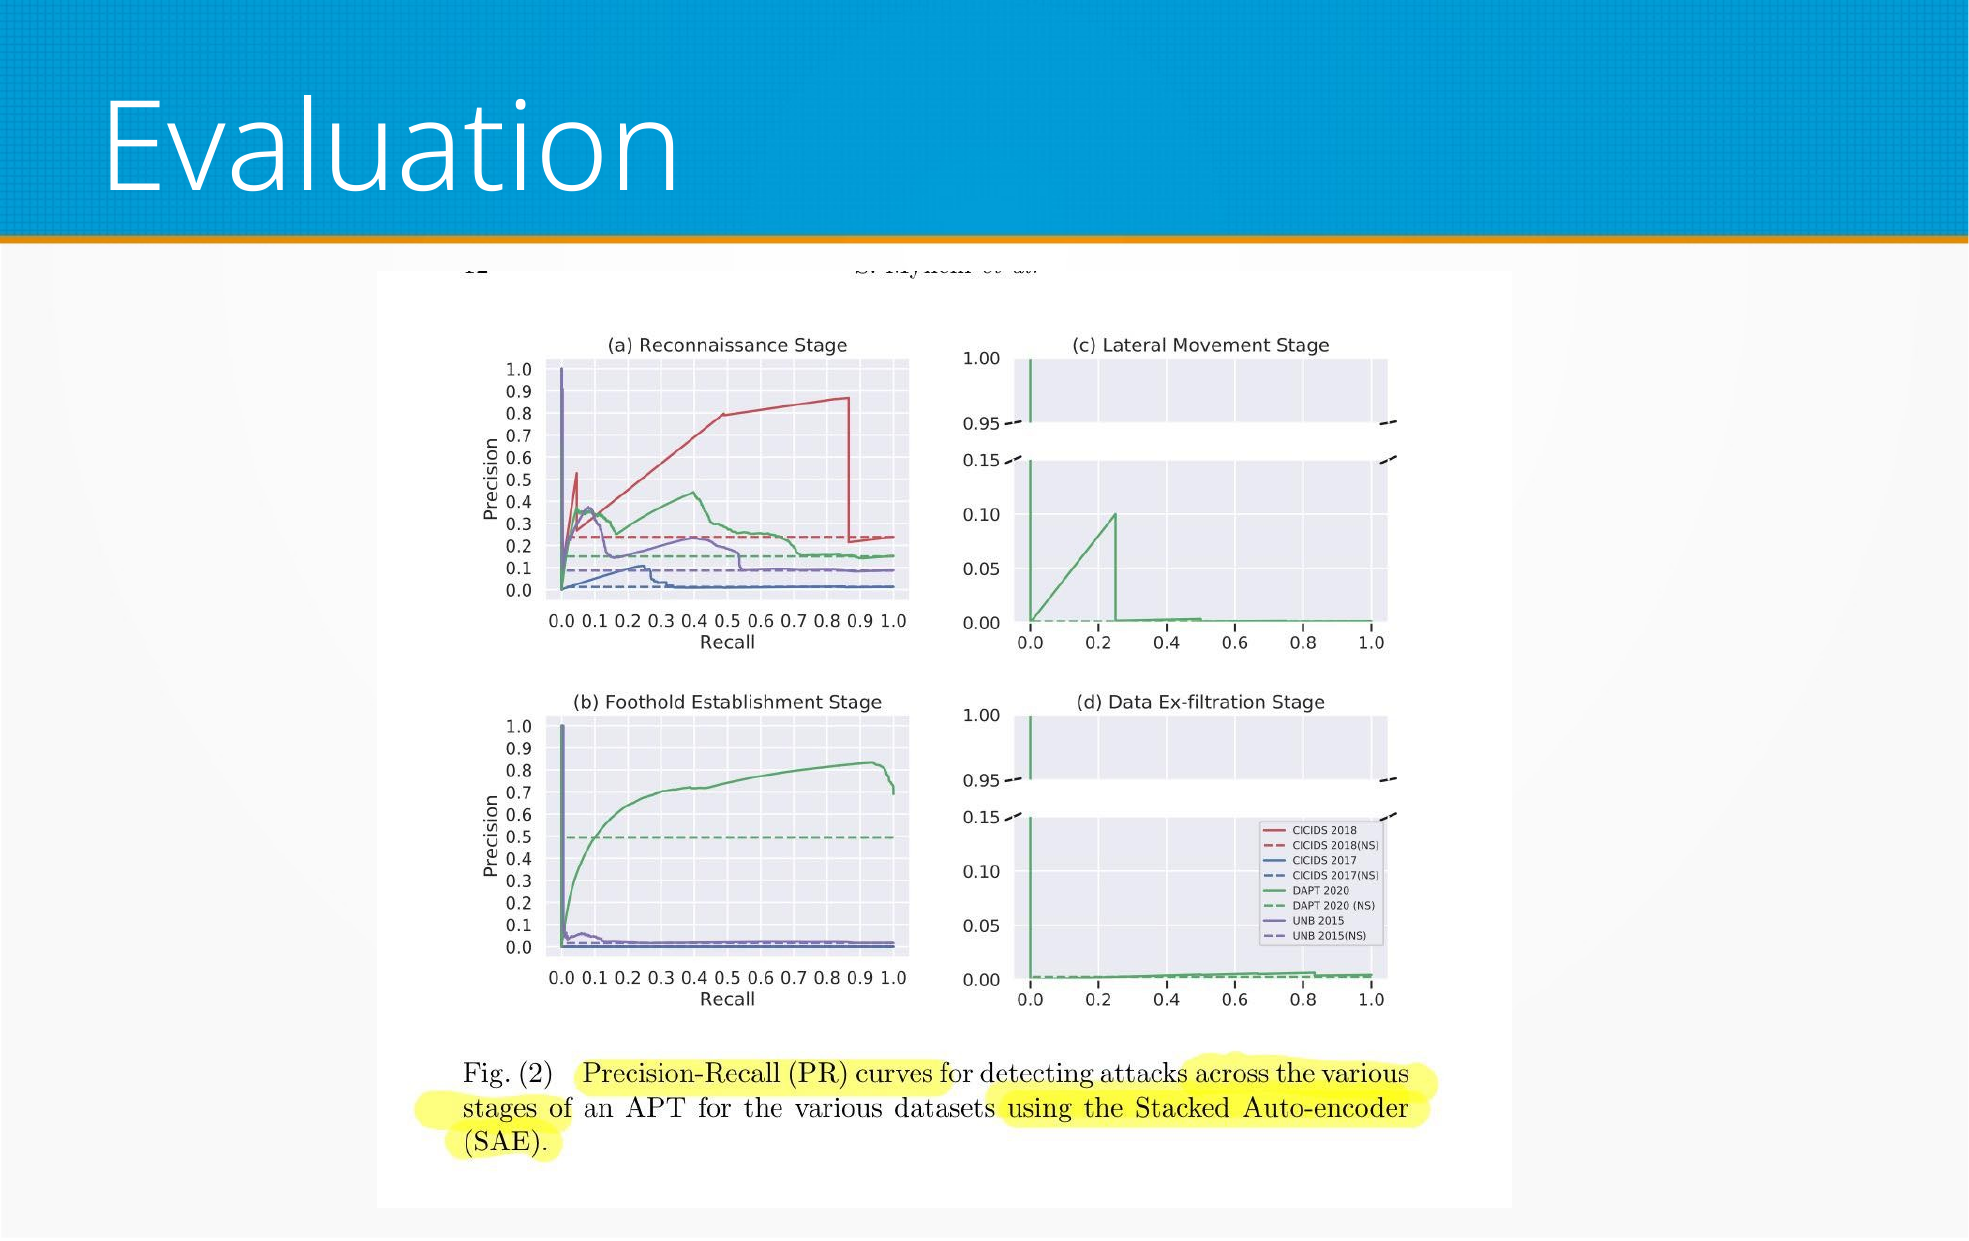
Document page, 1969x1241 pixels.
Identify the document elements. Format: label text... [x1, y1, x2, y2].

title Evaluation [98, 19, 1870, 227]
picture [0, 233, 1969, 1241]
